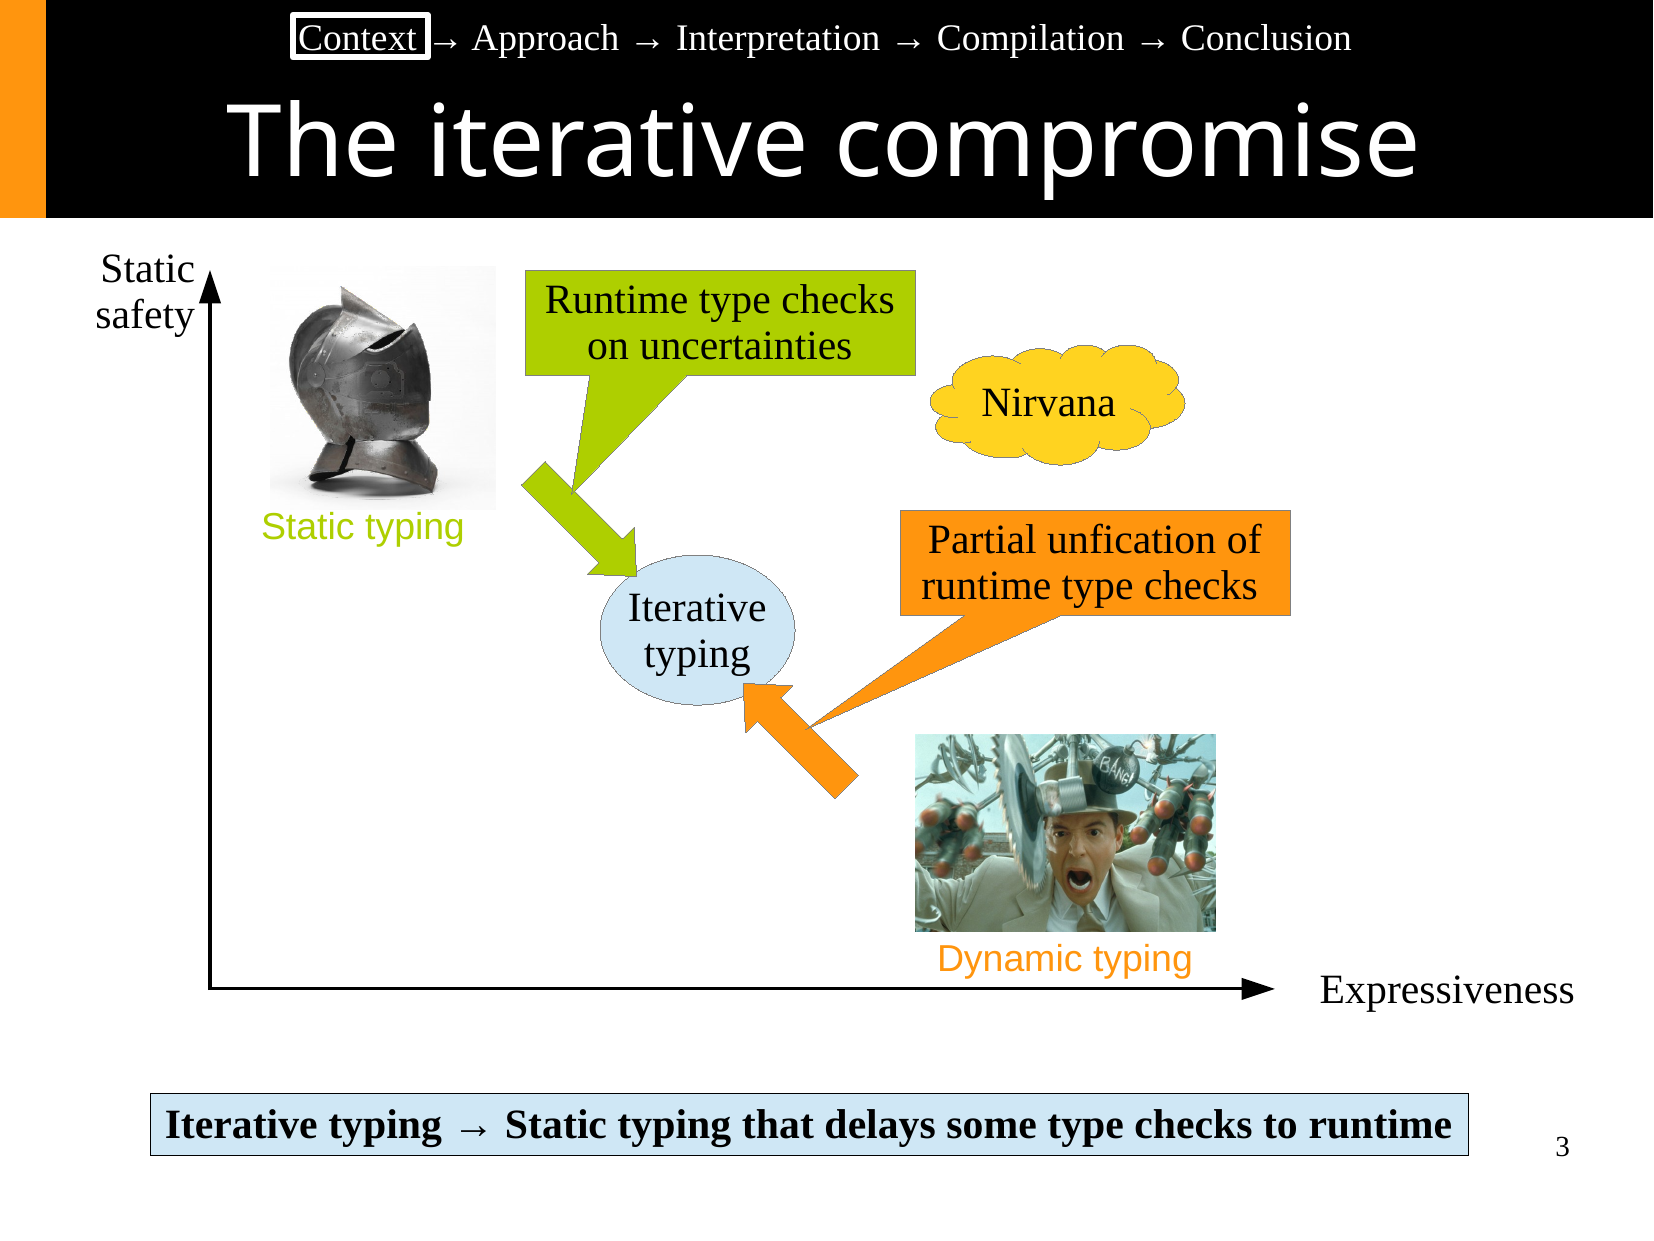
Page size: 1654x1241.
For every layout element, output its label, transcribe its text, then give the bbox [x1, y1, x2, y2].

text_box Nirvana [930, 345, 1186, 466]
picture [915, 734, 1216, 930]
text_box [521, 461, 637, 577]
text_box Partial unfication of runtime type checks [805, 510, 1291, 730]
text_box Iterative typing [600, 555, 796, 706]
text_box Runtime type checks on uncertainties [525, 270, 916, 495]
picture [270, 266, 496, 511]
text_box Dynamic typing [915, 930, 1216, 987]
text_box Expressiveness [1304, 958, 1591, 1021]
text_box [743, 683, 859, 799]
text_box Iterative typing → Static typing that delays some type checks to runtime [150, 1093, 1469, 1156]
text_box Static typing [246, 498, 481, 556]
text_box Static safety [80, 237, 211, 346]
title The iterative compromise [80, 57, 1569, 218]
